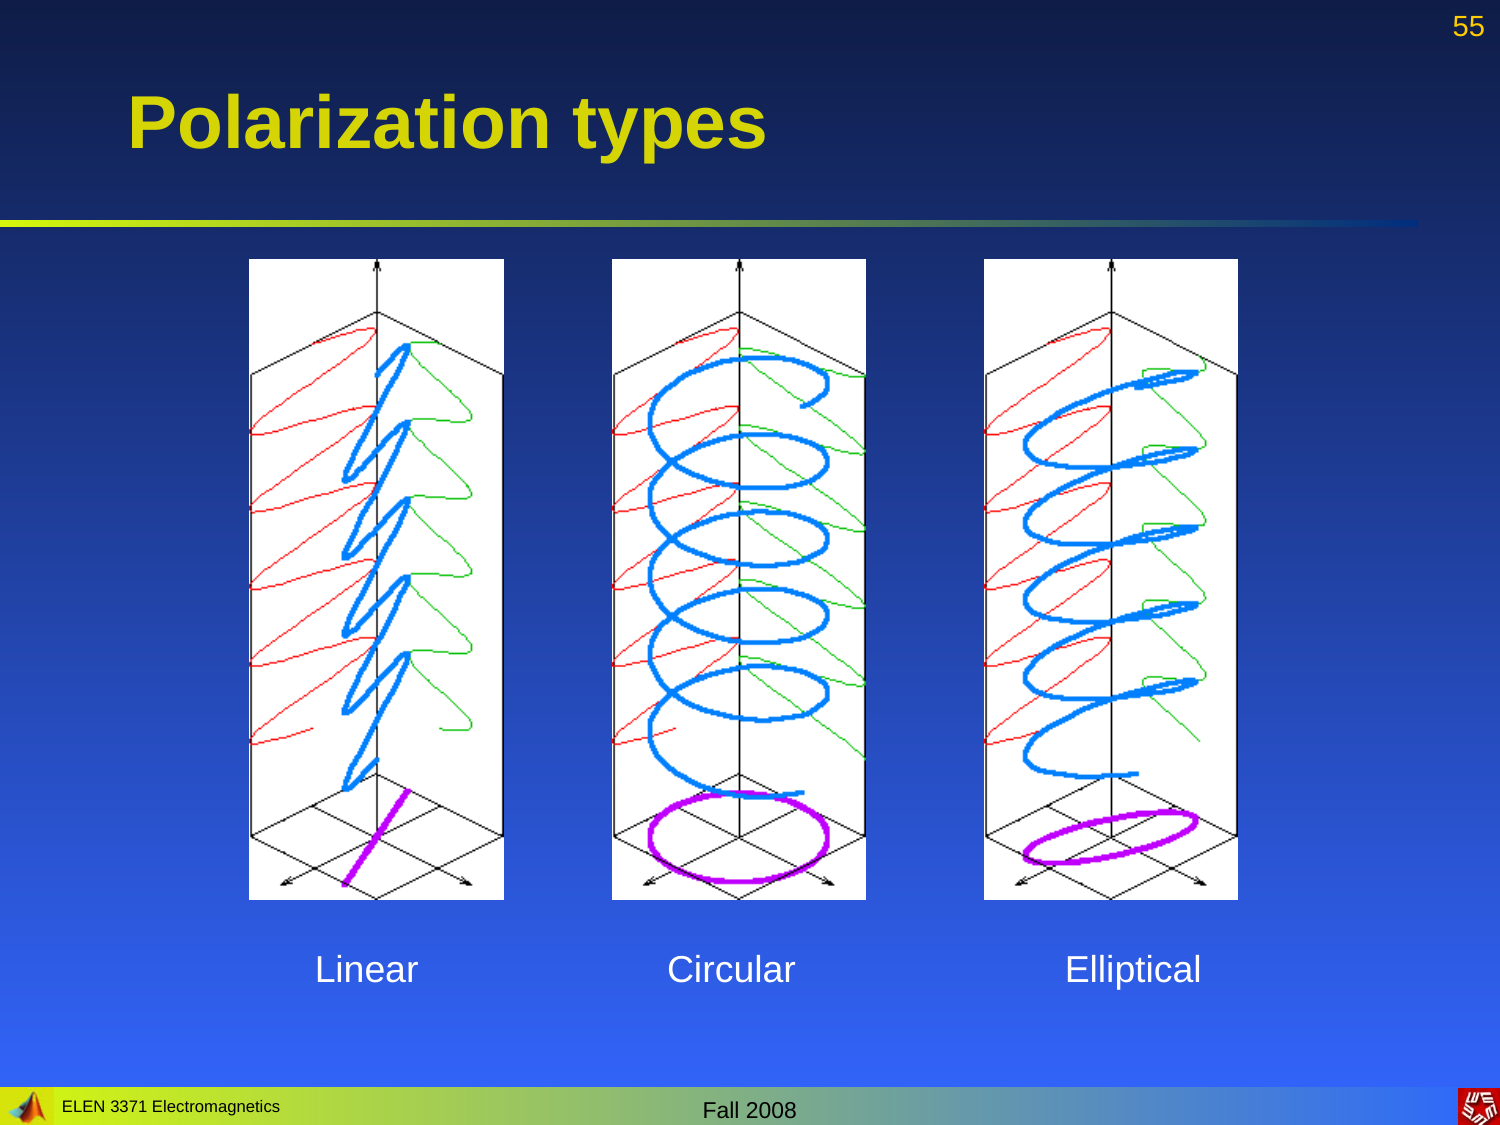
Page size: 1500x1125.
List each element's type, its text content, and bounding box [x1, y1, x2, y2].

picture [984, 259, 1238, 901]
picture [612, 259, 866, 901]
title Polarization types [112, 37, 1388, 201]
picture [249, 259, 504, 901]
picture [1458, 1088, 1500, 1125]
text_box Linear Circular Elliptical [299, 937, 1251, 998]
picture [0, 1087, 54, 1125]
